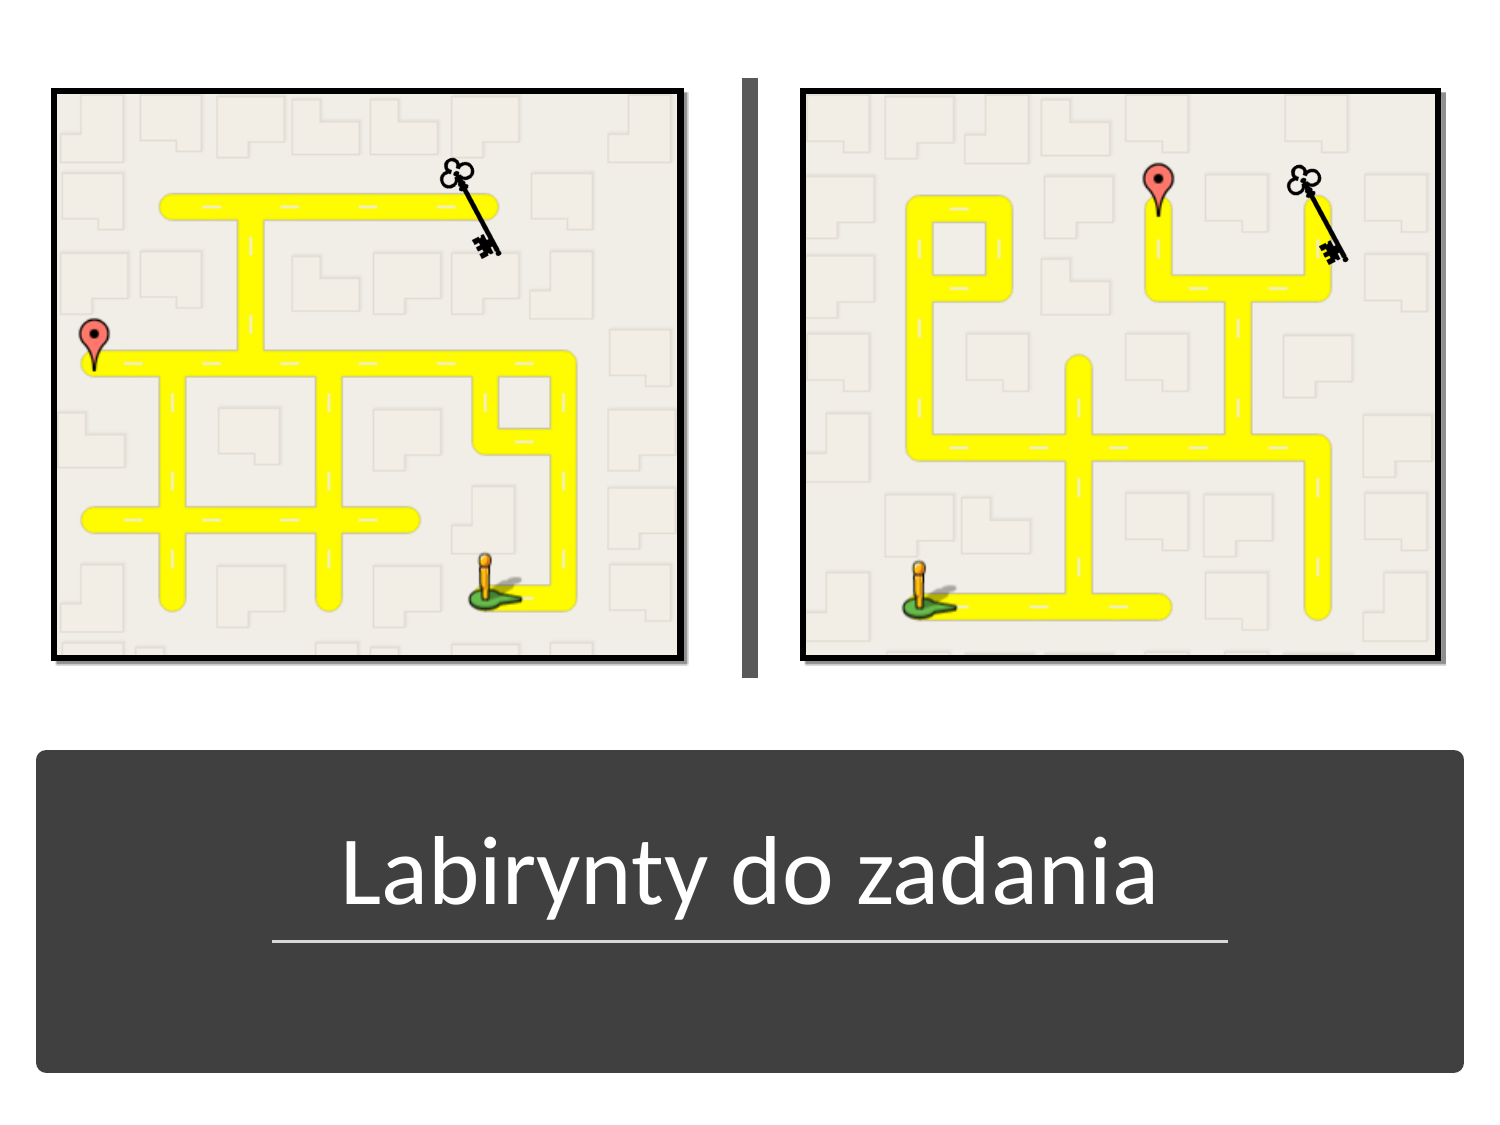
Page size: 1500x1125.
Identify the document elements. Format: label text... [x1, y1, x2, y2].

text_box [0, 0, 1500, 1125]
title Labirynty do zadania [64, 780, 1436, 933]
picture [805, 93, 1436, 655]
picture [57, 93, 678, 655]
